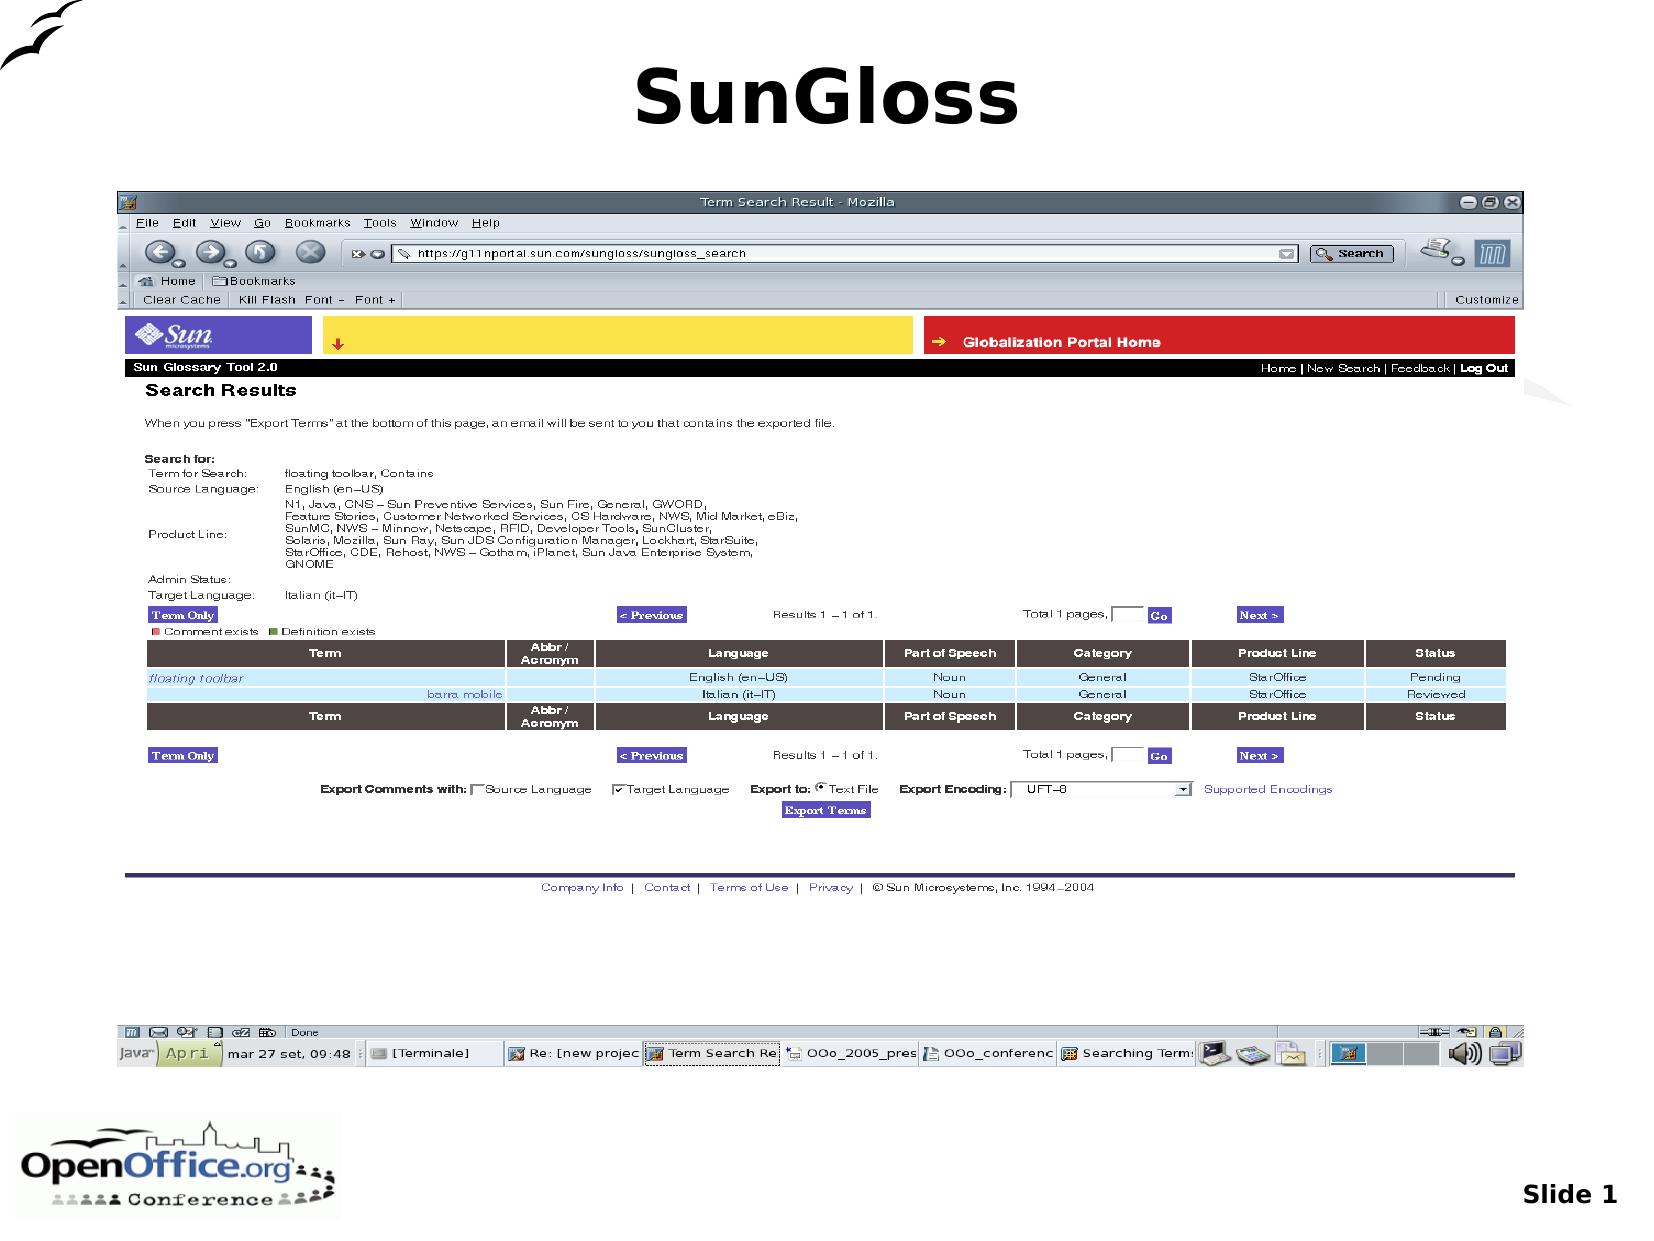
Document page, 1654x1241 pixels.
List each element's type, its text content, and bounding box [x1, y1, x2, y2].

title SunGloss [0, 0, 1654, 196]
picture [15, 1112, 341, 1220]
picture [117, 191, 1524, 1067]
